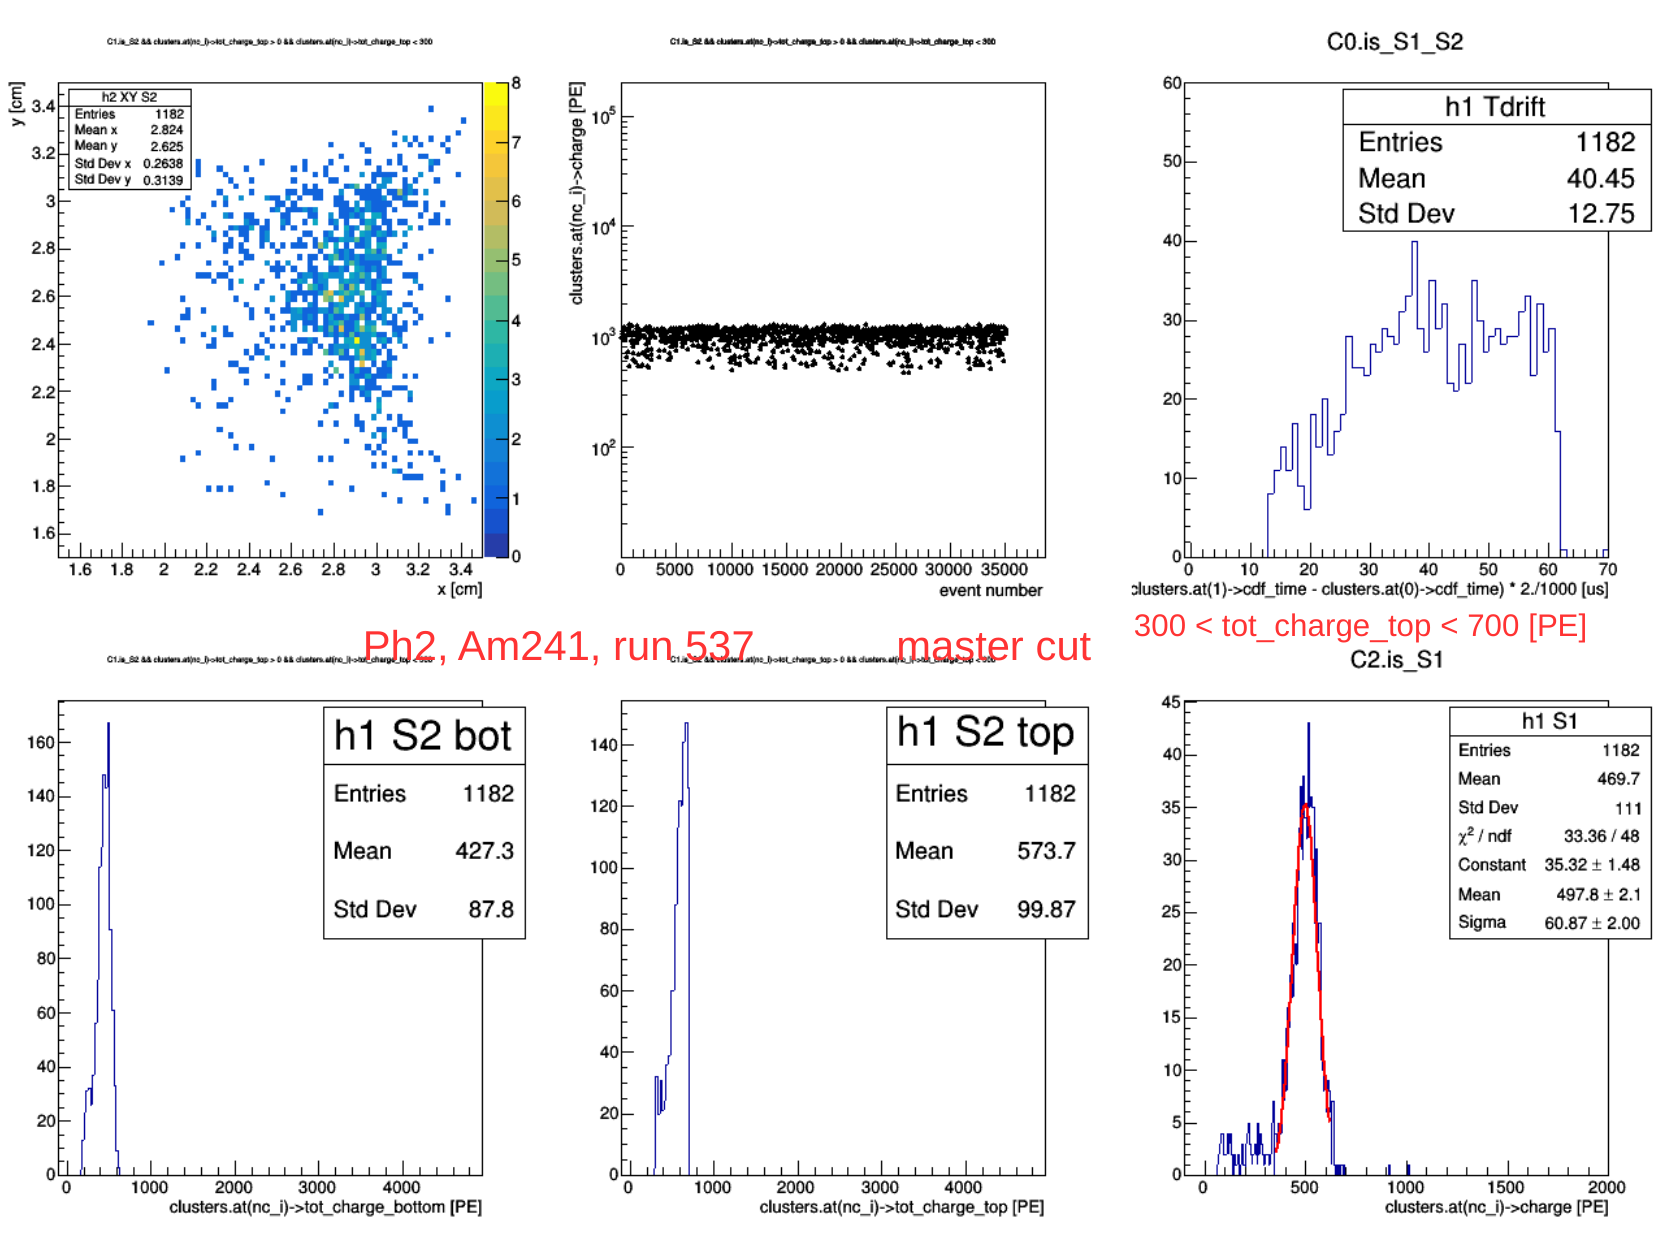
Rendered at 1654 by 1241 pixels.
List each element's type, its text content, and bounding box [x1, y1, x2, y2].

text_box master cut [653, 615, 1336, 751]
text_box Ph2, Am241, run 537 [218, 615, 653, 751]
text_box 300 < tot_charge_top < 700 [PE] [1079, 600, 1643, 736]
picture [6, 16, 1654, 1231]
